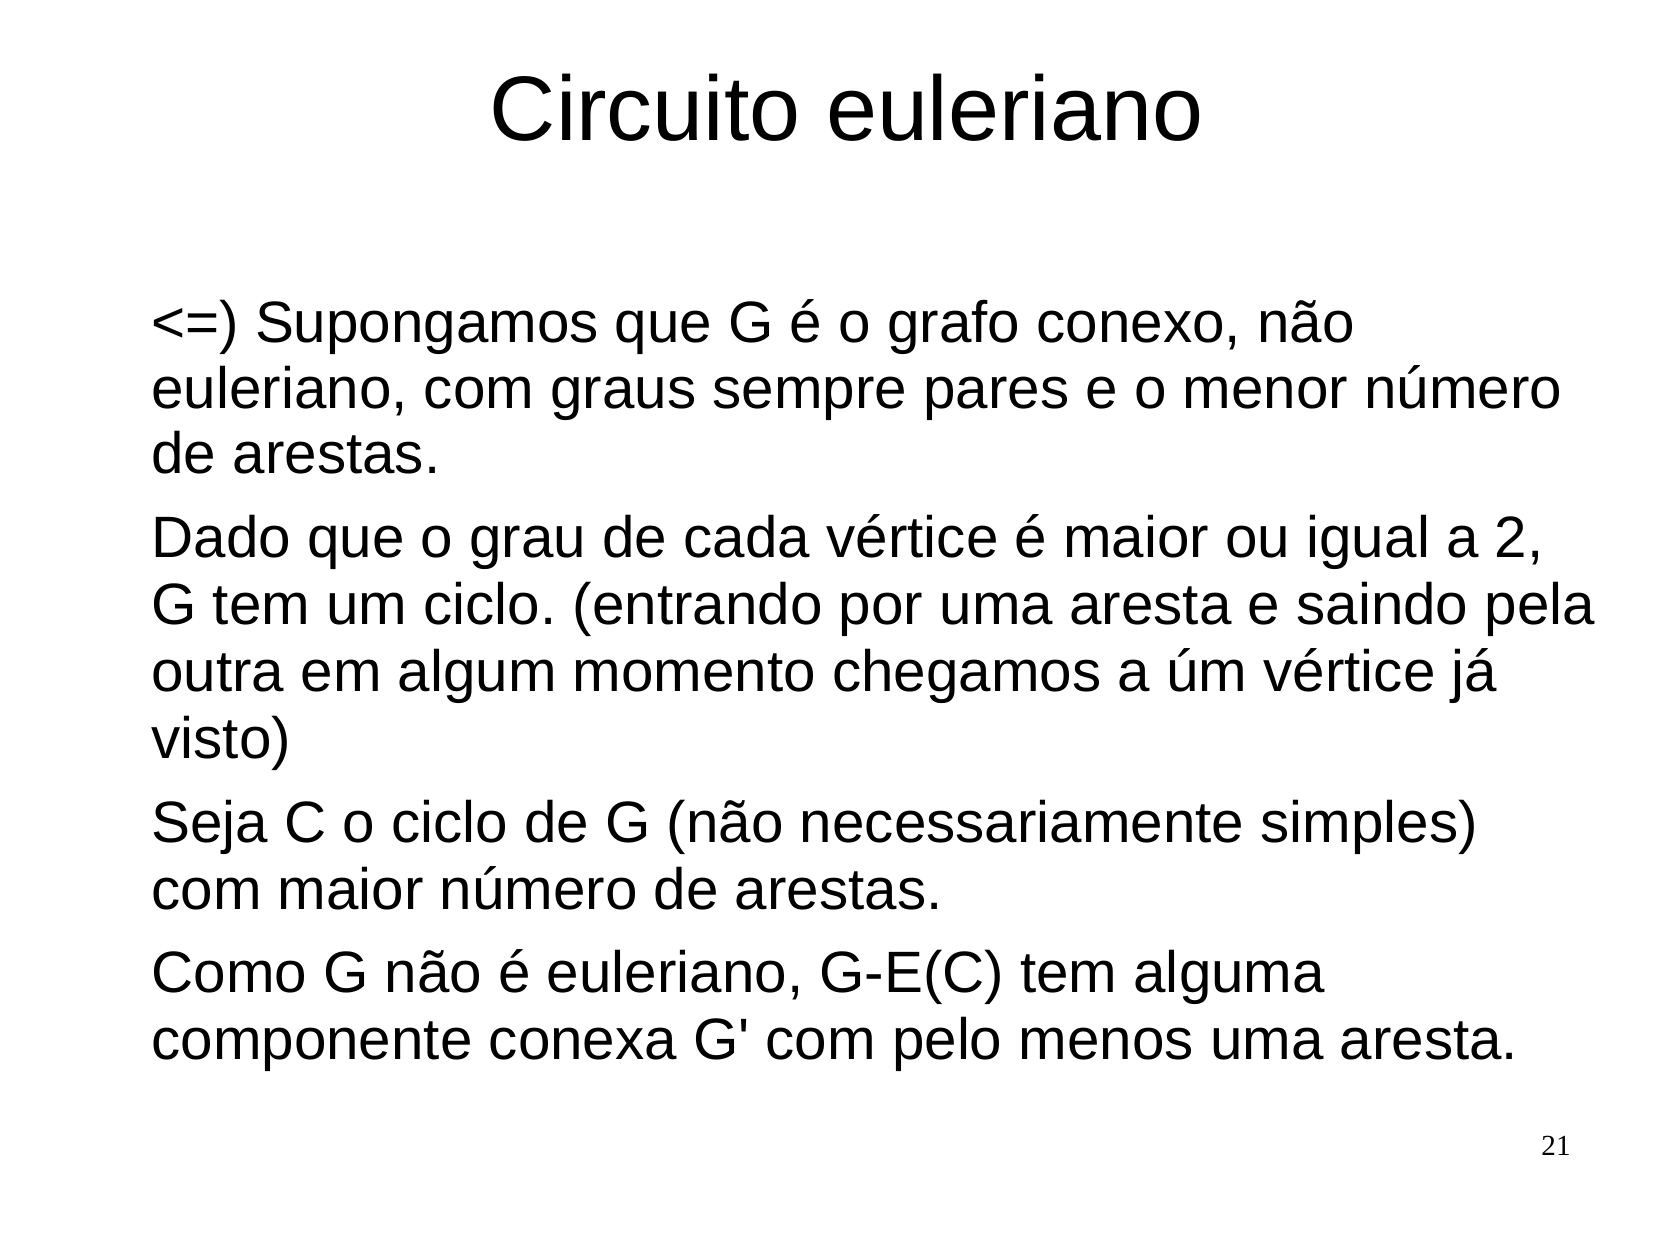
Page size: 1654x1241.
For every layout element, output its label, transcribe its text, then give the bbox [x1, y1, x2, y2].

list <=) Supongamos que G é o grafo conexo, não euleriano, com graus sempre pares e o menor número de arestas. Dado que o grau de cada vértice é maior ou igual a 2, G tem um ciclo. (entrando por uma aresta e saindo pela outra em algum momento chegamos a úm vértice já visto) Seja C o ciclo de G (não necessariamente simples) com maior número de arestas. Como G não é euleriano, G-E(C) tem alguma componente conexa G' com pelo menos uma aresta. [151, 289, 1599, 1134]
title Circuito euleriano [261, 51, 1433, 165]
